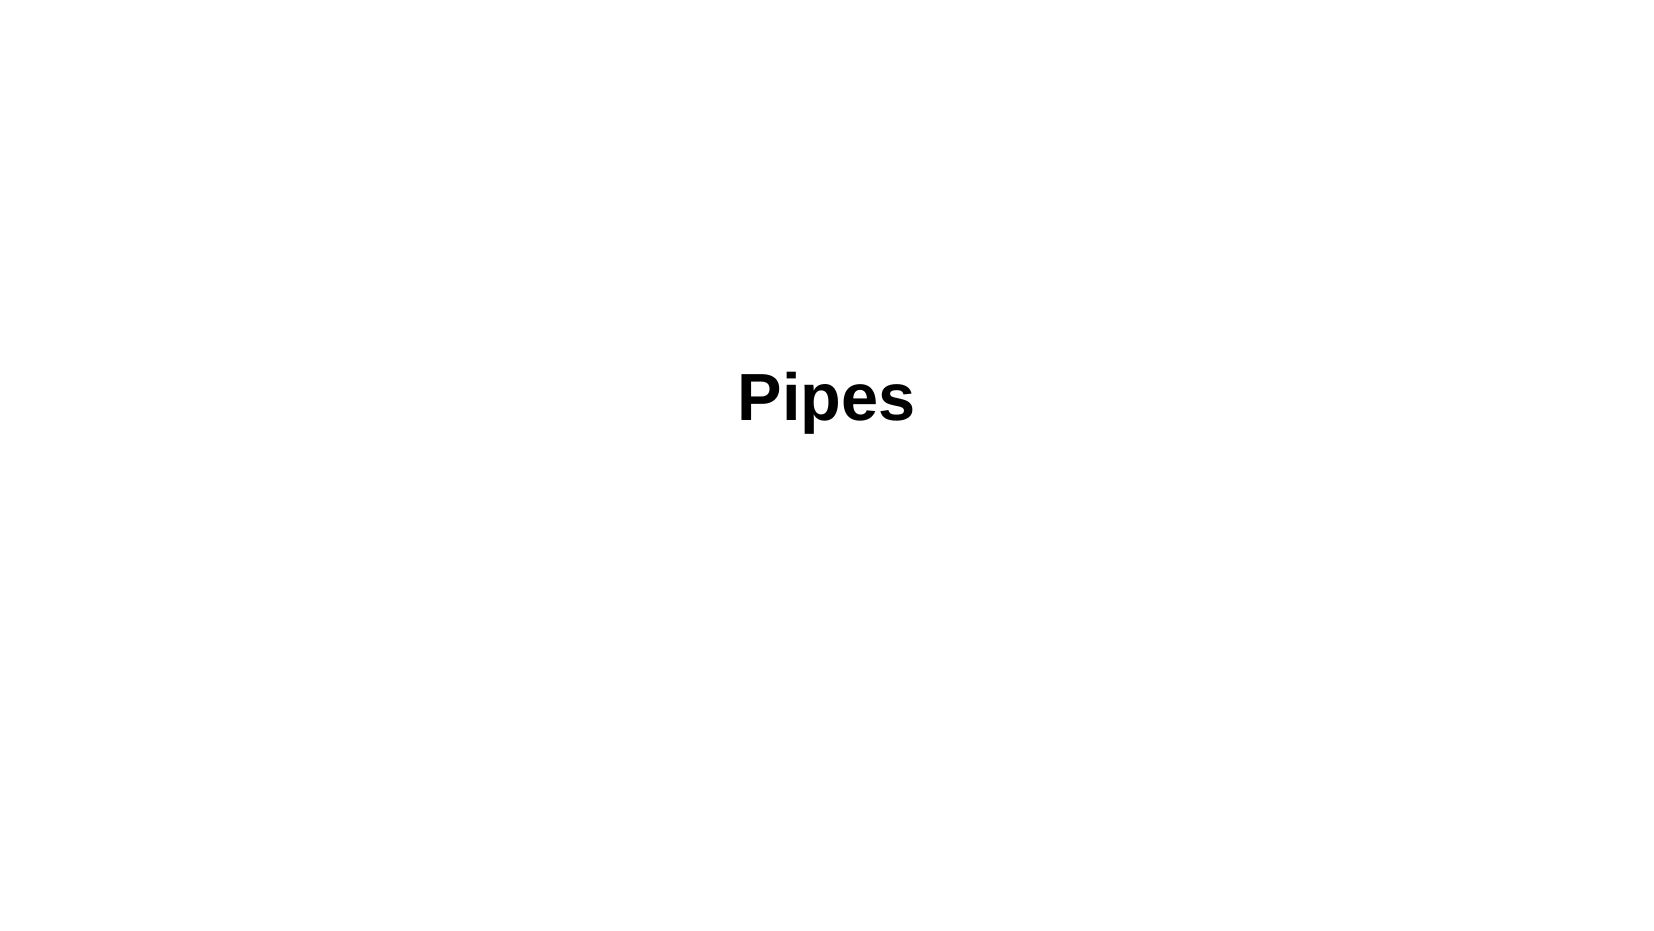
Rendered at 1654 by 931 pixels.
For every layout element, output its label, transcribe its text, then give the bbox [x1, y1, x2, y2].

subtitle Pipes [82, 37, 1571, 758]
